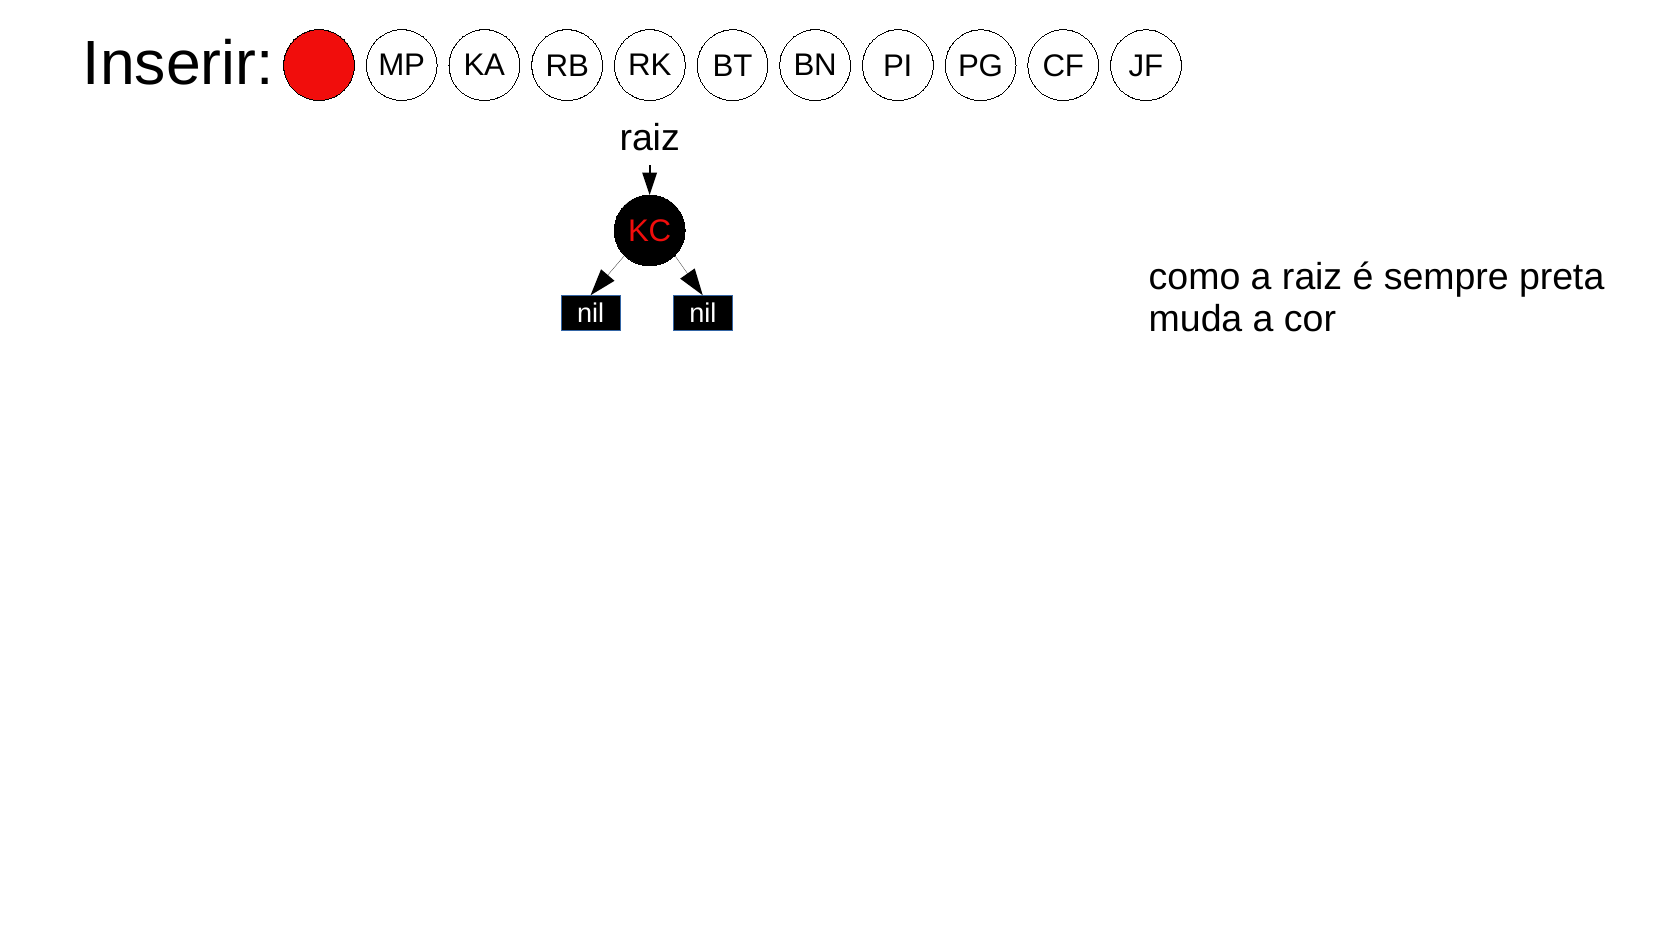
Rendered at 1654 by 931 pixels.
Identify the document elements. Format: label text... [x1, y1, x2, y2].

text_box KC [614, 195, 686, 266]
text_box KA [449, 29, 520, 101]
text_box BT [697, 29, 768, 101]
text_box nil [561, 295, 621, 331]
text_box KC [283, 29, 355, 101]
text_box RB [531, 29, 603, 101]
text_box raiz [604, 108, 695, 166]
text_box PG [945, 29, 1017, 101]
text_box nil [673, 295, 733, 331]
text_box MP [366, 29, 438, 101]
text_box como a raiz é sempre preta muda a cor [1133, 248, 1620, 347]
text_box JF [1110, 29, 1182, 101]
text_box CF [1027, 29, 1099, 101]
title Inserir: [82, 28, 284, 98]
text_box RK [614, 29, 686, 101]
text_box BN [779, 29, 851, 101]
text_box PI [862, 29, 934, 101]
